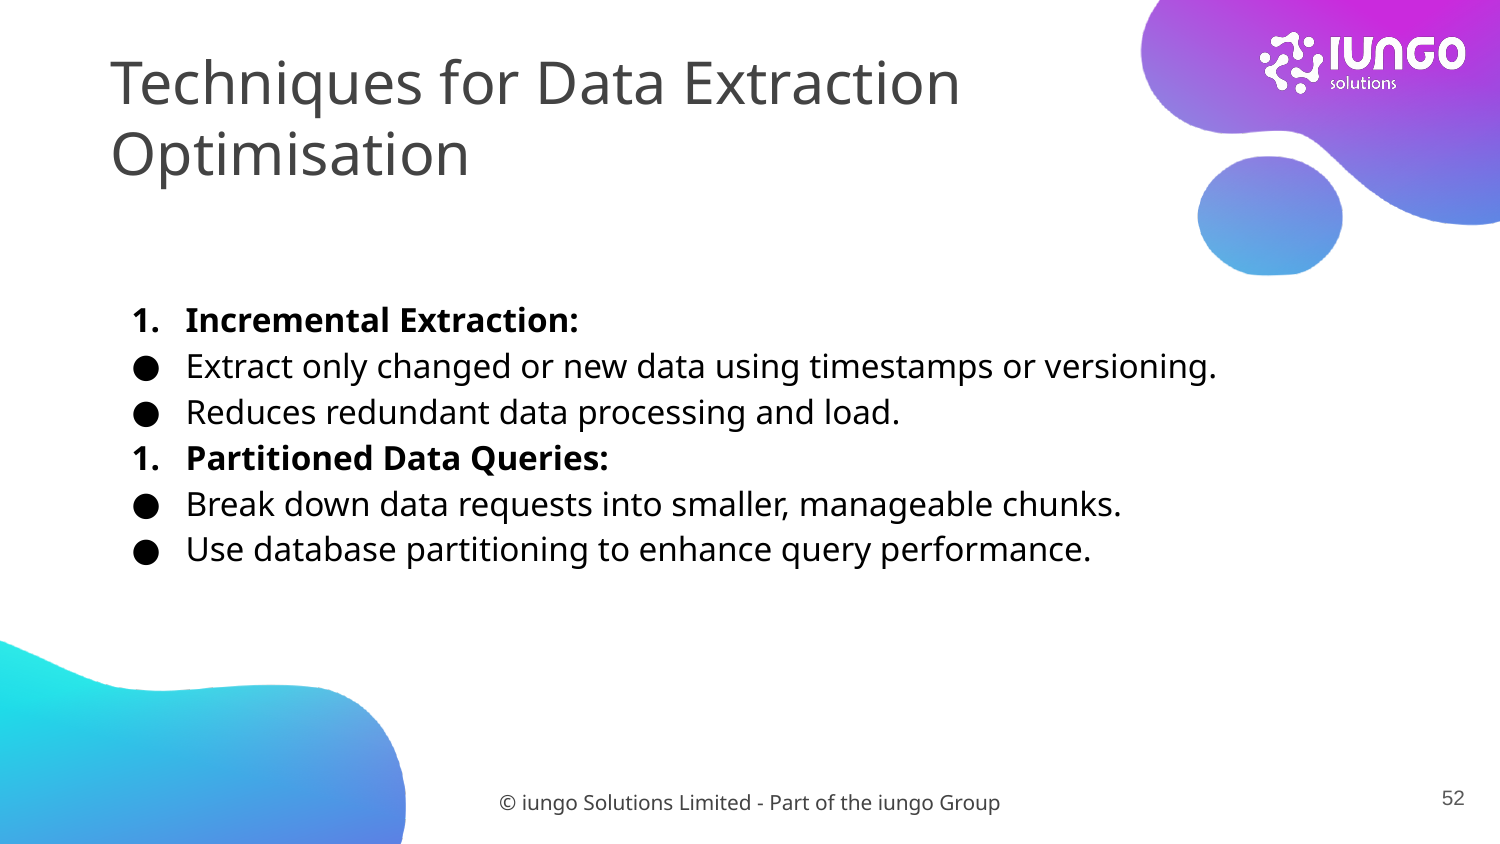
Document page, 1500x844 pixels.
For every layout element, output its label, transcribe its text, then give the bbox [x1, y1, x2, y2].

list Incremental Extraction: Extract only changed or new data using timestamps or versioning. Reduces redundant data processing and load. Partitioned Data Queries: Break down data requests into smaller, manageable chunks. Use database partitioning to enhance query performance. [95, 278, 1390, 762]
slide_number <number> [1389, 764, 1480, 830]
title Techniques for Data Extraction Optimisation [95, 30, 1081, 125]
picture [0, 0, 1500, 844]
